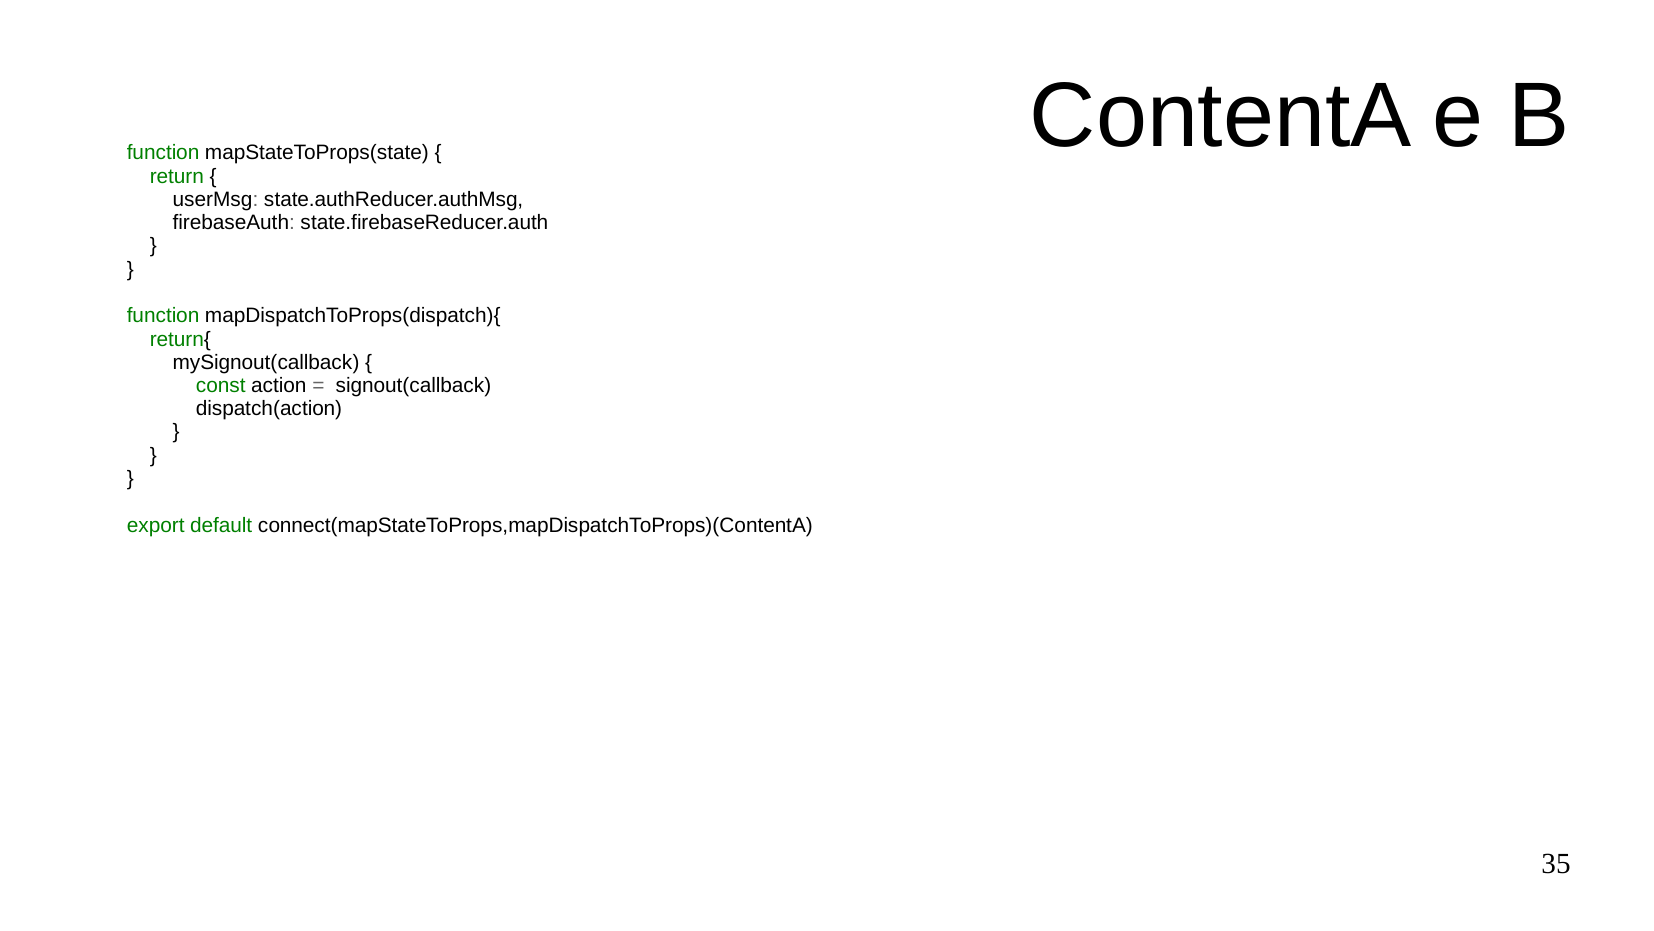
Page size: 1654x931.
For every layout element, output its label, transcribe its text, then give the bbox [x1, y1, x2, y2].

title ContentA e B [82, 37, 1571, 193]
text_box function mapStateToProps(state) { return { userMsg: state.authReducer.authMsg, firebaseAuth: state.firebaseReducer.auth } } function mapDispatchToProps(dispatch){ return{ mySignout(callback) { const action = signout(callback) dispatch(action) } } } export default connect(mapStateToProps,mapDispatchToProps)(ContentA) [112, 133, 1393, 545]
